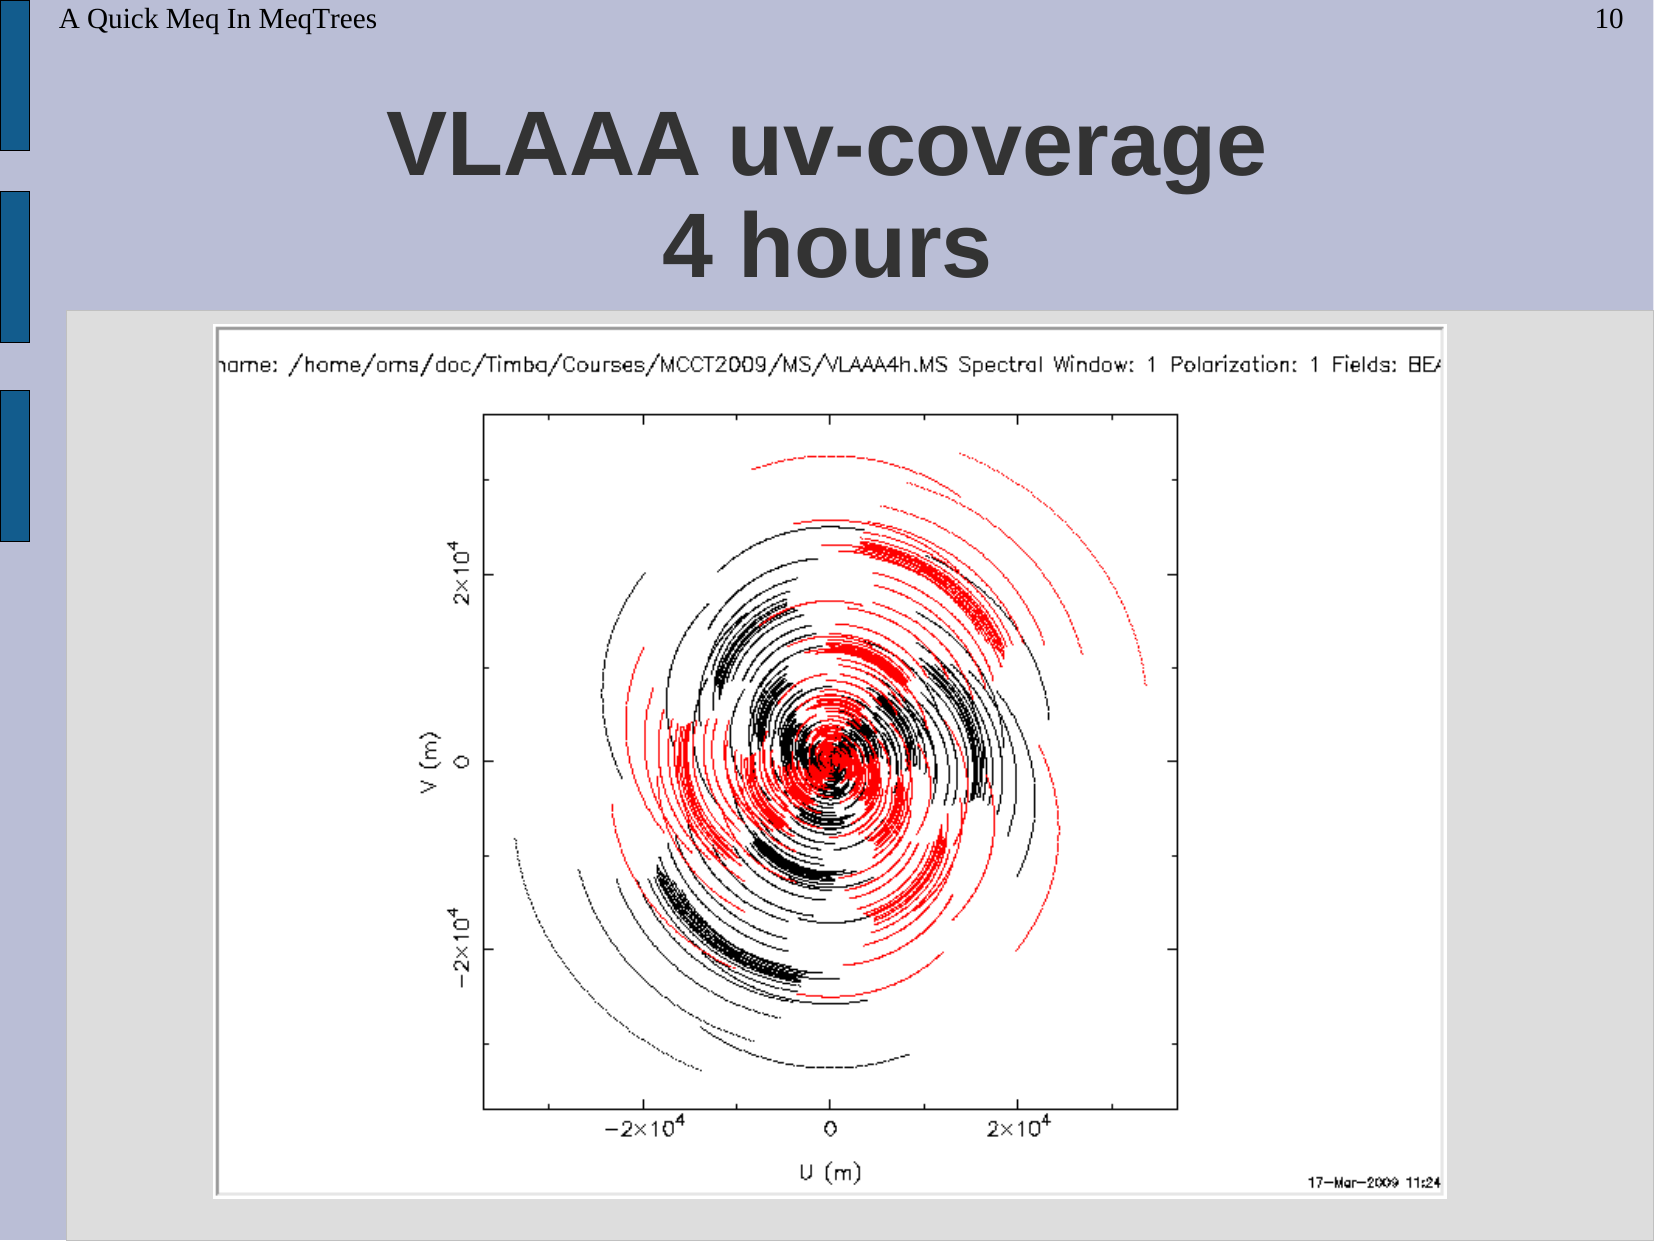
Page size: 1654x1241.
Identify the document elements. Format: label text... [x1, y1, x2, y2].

title VLAAA uv-coverage 4 hours [121, 87, 1534, 302]
picture [213, 324, 1447, 1199]
